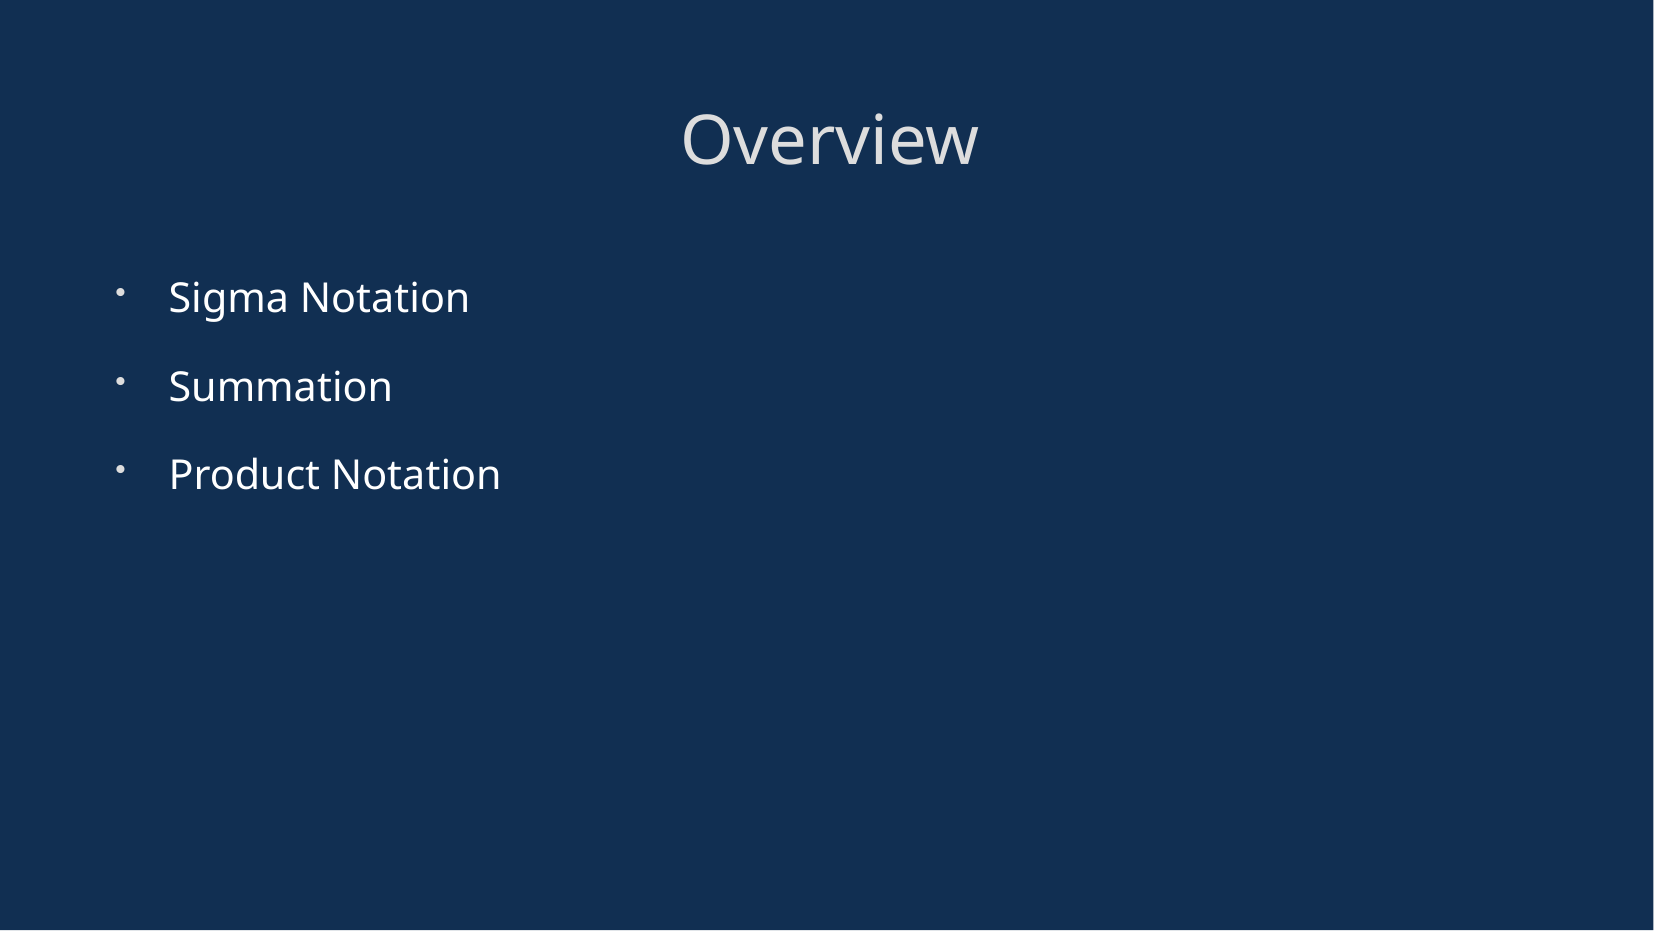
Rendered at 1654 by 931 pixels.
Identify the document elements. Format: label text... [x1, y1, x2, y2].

title Overview [97, 56, 1563, 220]
list Sigma Notation Summation Product Notation [97, 268, 1563, 806]
